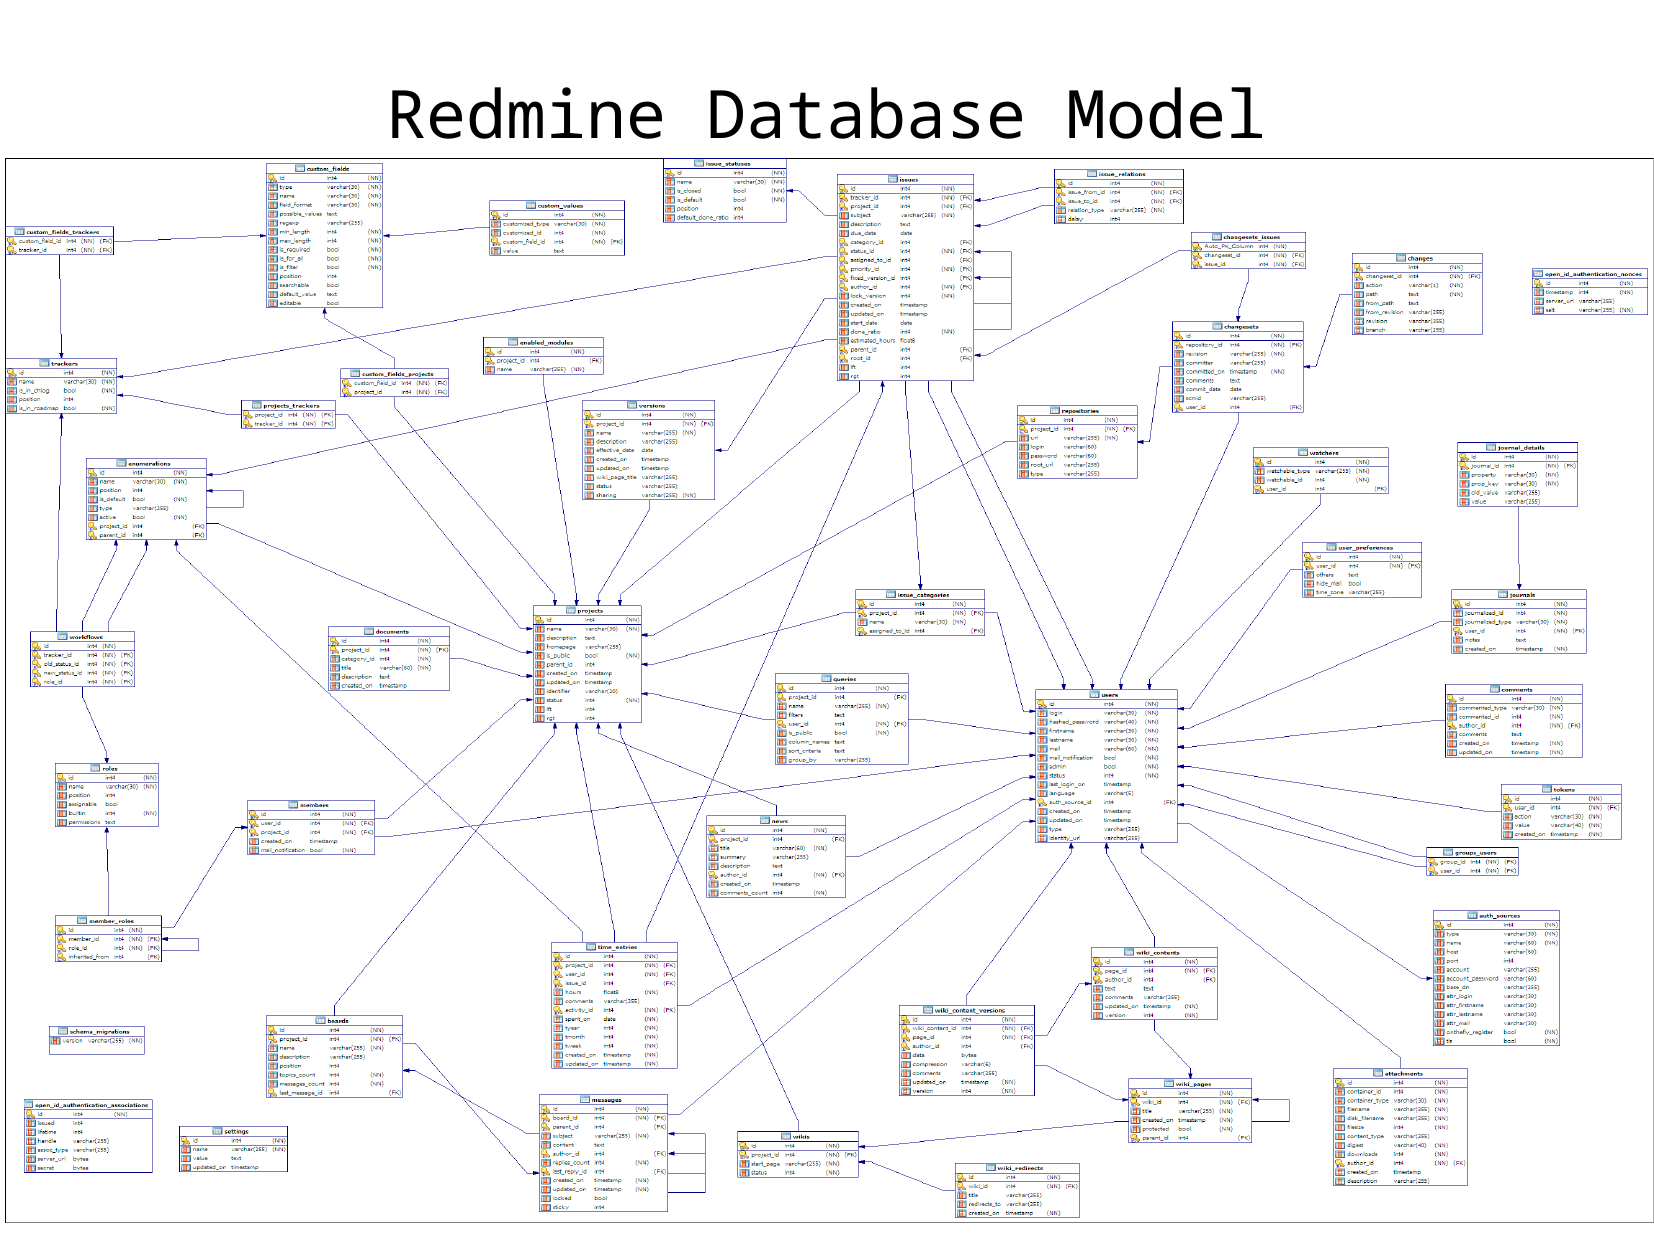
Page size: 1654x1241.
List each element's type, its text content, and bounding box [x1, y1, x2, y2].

title Redmine Database Model [82, 8, 1571, 158]
picture [5, 158, 1654, 1223]
